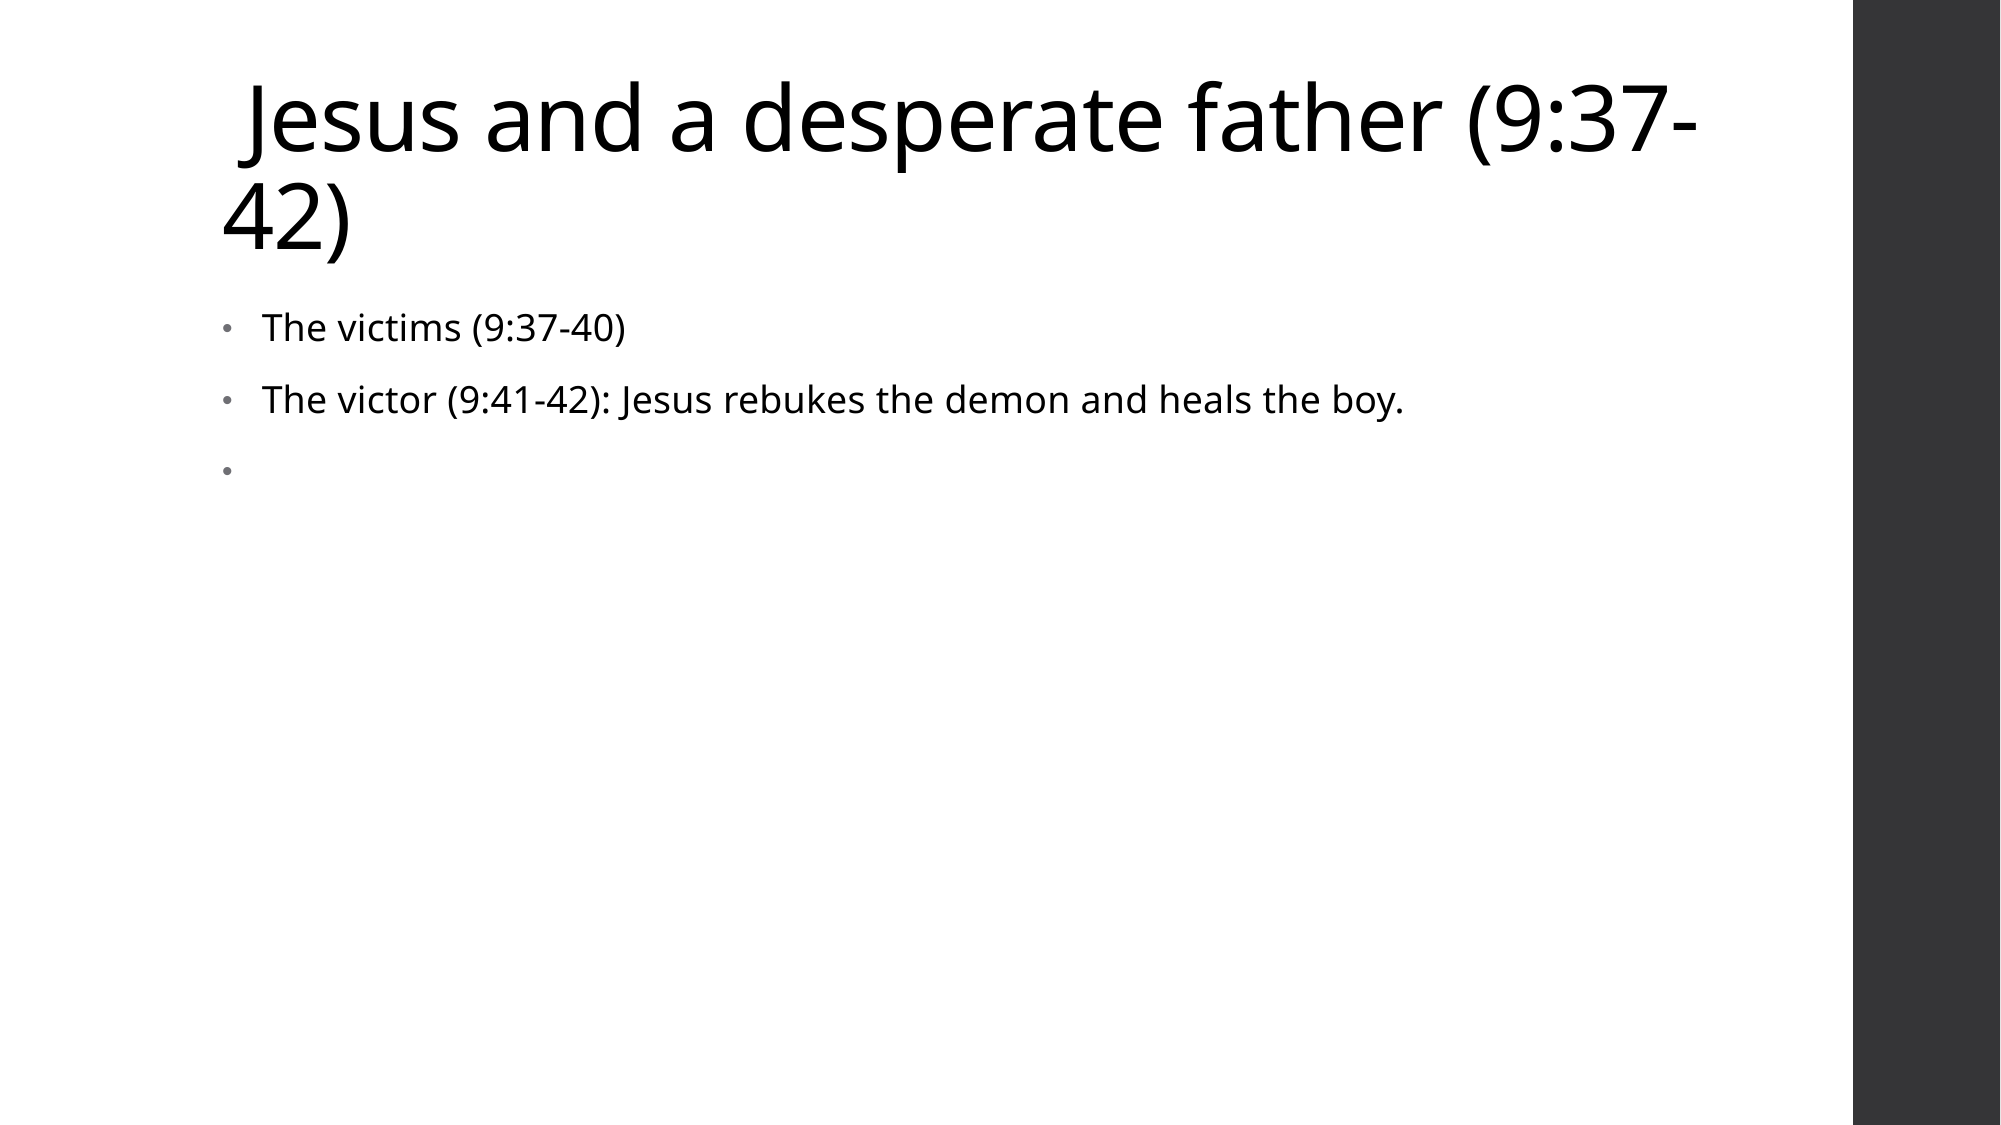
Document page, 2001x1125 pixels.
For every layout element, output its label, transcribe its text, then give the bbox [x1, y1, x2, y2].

title Jesus and a desperate father (9:37-42) [206, 60, 1797, 278]
list The victims (9:37-40) The victor (9:41-42): Jesus rebukes the demon and heals the boy. [206, 299, 1617, 1014]
